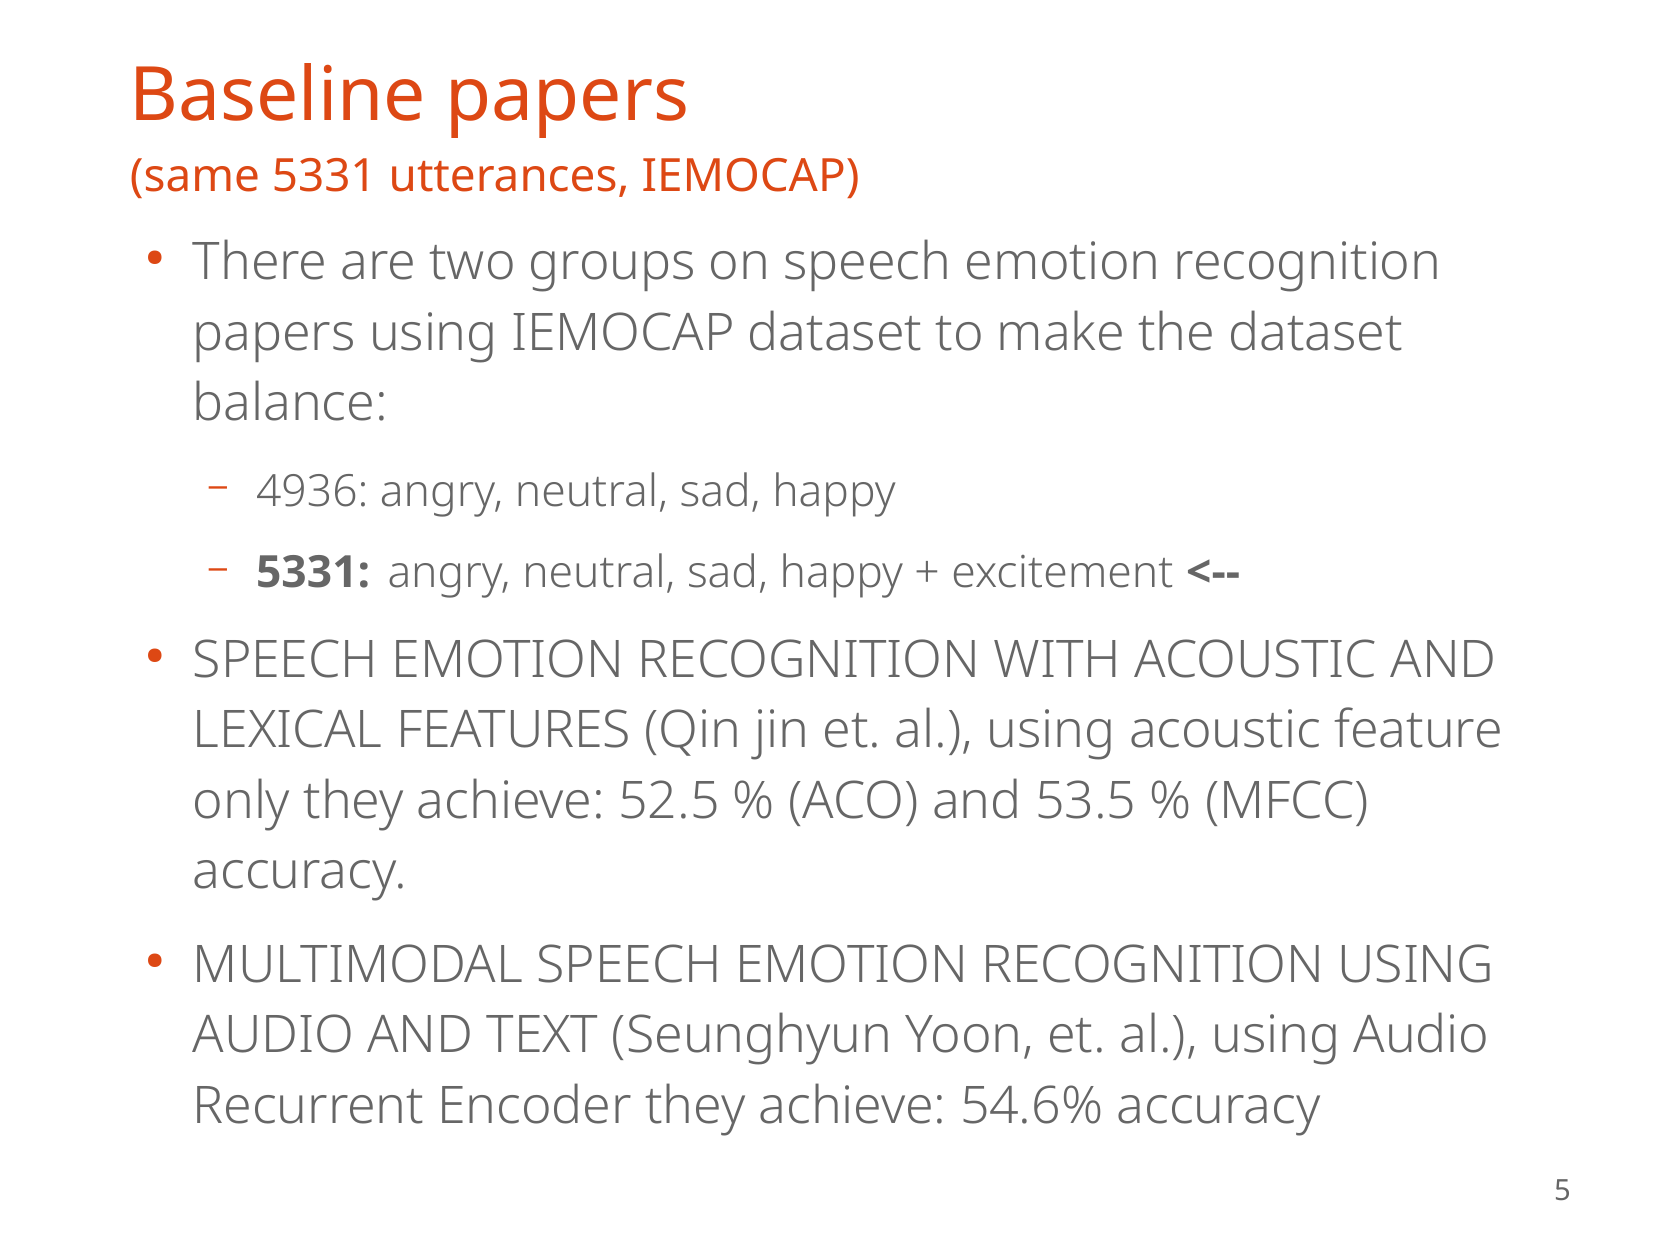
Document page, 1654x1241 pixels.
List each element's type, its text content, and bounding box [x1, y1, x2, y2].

title Baseline papers (same 5331 utterances, IEMOCAP) [129, 52, 1518, 193]
list There are two groups on speech emotion recognition papers using IEMOCAP dataset to make the dataset balance: 4936: angry, neutral, sad, happy 5331: angry, neutral, sad, happy + excitement <-- SPEECH EMOTION RECOGNITION WITH ACOUSTIC AND LEXICAL FEATURES (Qin jin et. al.), using acoustic feature only they achieve: 52.5 % (ACO) and 53.5 % (MFCC) accuracy. MULTIMODAL SPEECH EMOTION RECOGNITION USING AUDIO AND TEXT (Seunghyun Yoon, et. al.), using Audio Recurrent Encoder they achieve: 54.6% accuracy [129, 224, 1518, 1158]
